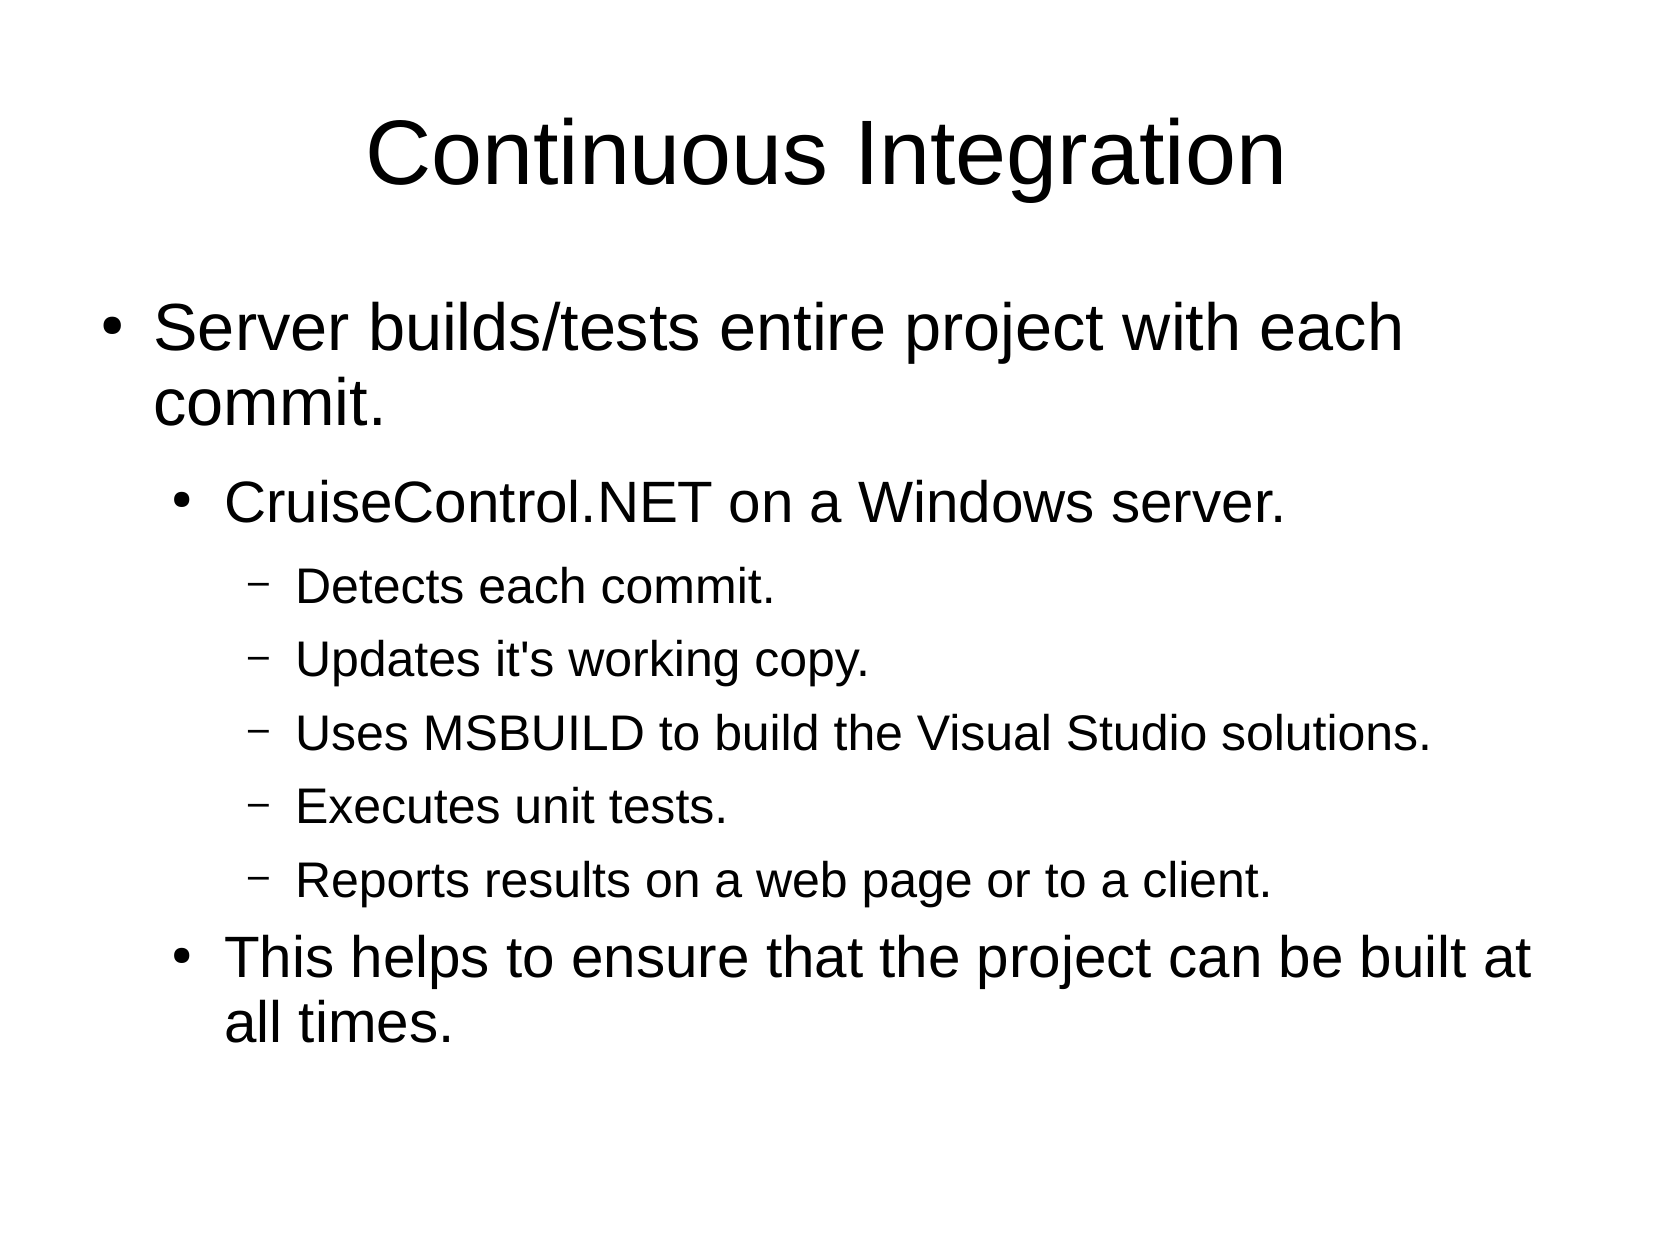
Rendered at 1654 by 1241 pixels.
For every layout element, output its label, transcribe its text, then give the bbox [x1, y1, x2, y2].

list Server builds/tests entire project with each commit. CruiseControl.NET on a Windows server. Detects each commit. Updates it's working copy. Uses MSBUILD to build the Visual Studio solutions. Executes unit tests. Reports results on a web page or to a client. This helps to ensure that the project can be built at all times. [82, 290, 1571, 1094]
title Continuous Integration [82, 56, 1571, 250]
